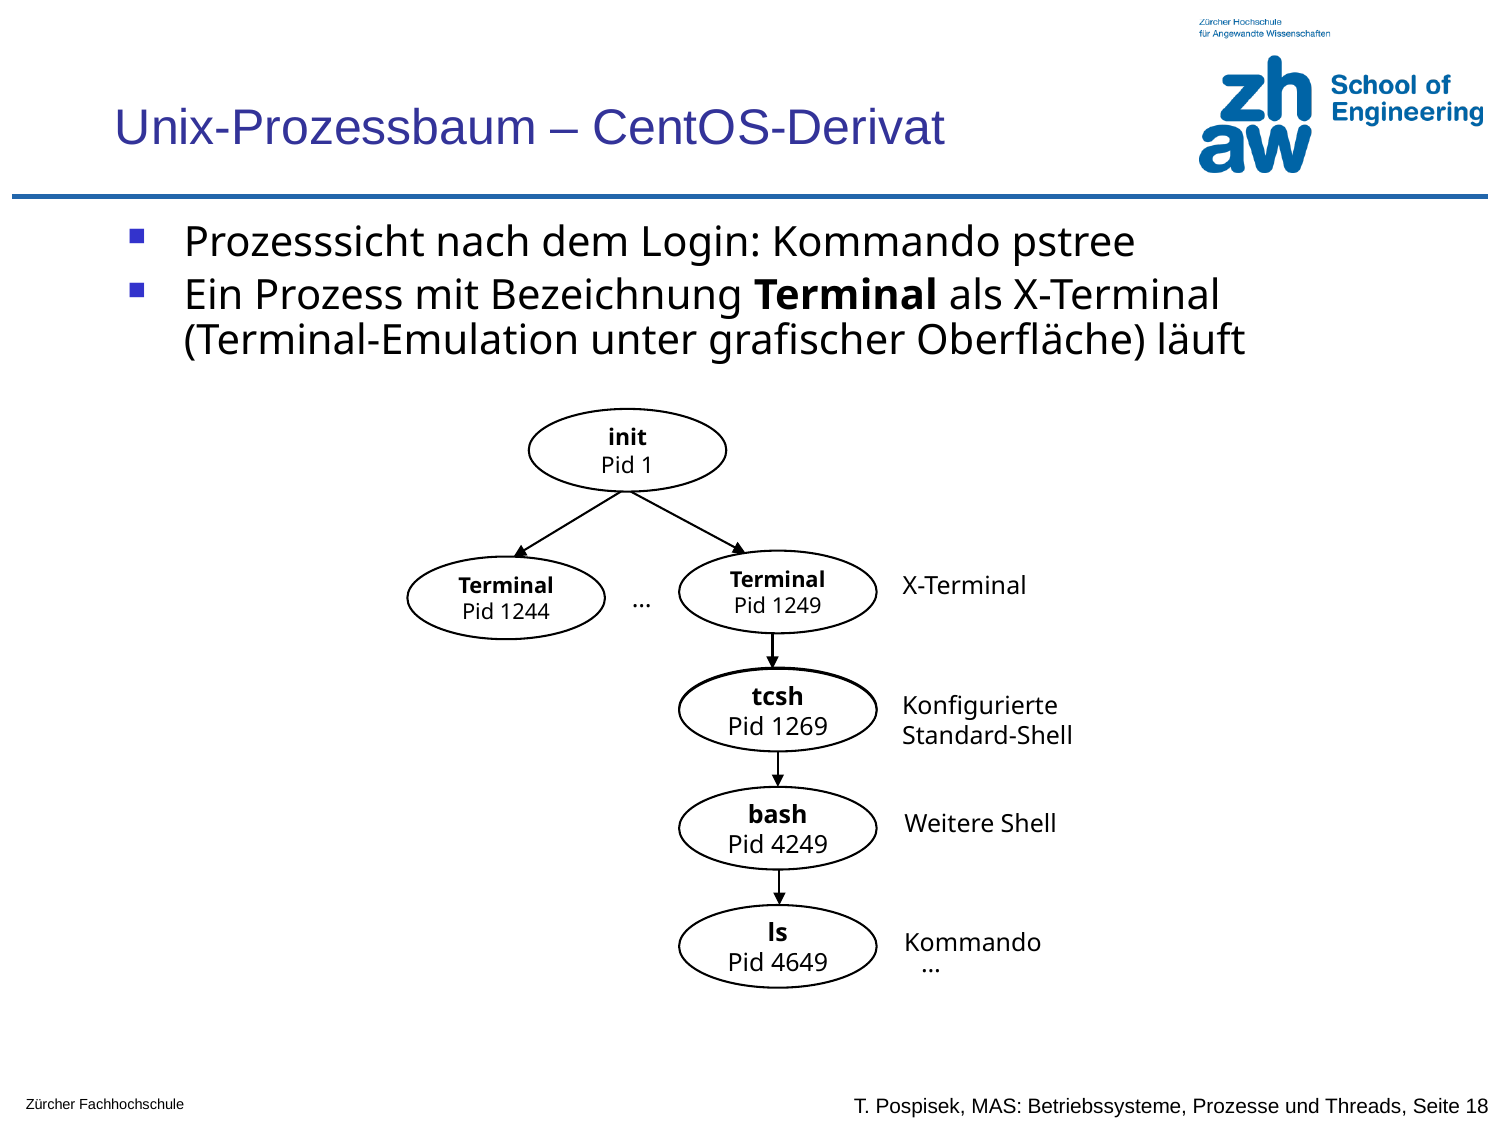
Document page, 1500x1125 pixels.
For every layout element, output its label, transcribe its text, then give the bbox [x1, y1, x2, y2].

list Prozesssicht nach dem Login: Kommando pstree Ein Prozess mit Bezeichnung Terminal als X-Terminal (Terminal-Emulation unter grafischer Oberfläche) läuft [112, 212, 1363, 388]
text_box ls Pid 4649 [679, 905, 877, 988]
text_box init Pid 1 [528, 408, 727, 492]
text_box Konfigurierte Standard-Shell [887, 682, 1089, 758]
text_box Terminal Pid 1244 [407, 556, 605, 640]
text_box bash Pid 4249 [679, 786, 877, 870]
text_box X-Terminal [887, 562, 1042, 608]
text_box Kommando [889, 918, 1058, 964]
picture [1199, 19, 1483, 173]
title Unix-Prozessbaum – CentOS-Derivat [99, 50, 1379, 163]
text_box … [906, 964, 956, 986]
text_box Weitere Shell [889, 800, 1079, 846]
text_box tcsh Pid 1269 [679, 668, 877, 752]
text_box Terminal Pid 1249 [679, 550, 877, 634]
text_box … [617, 575, 667, 620]
